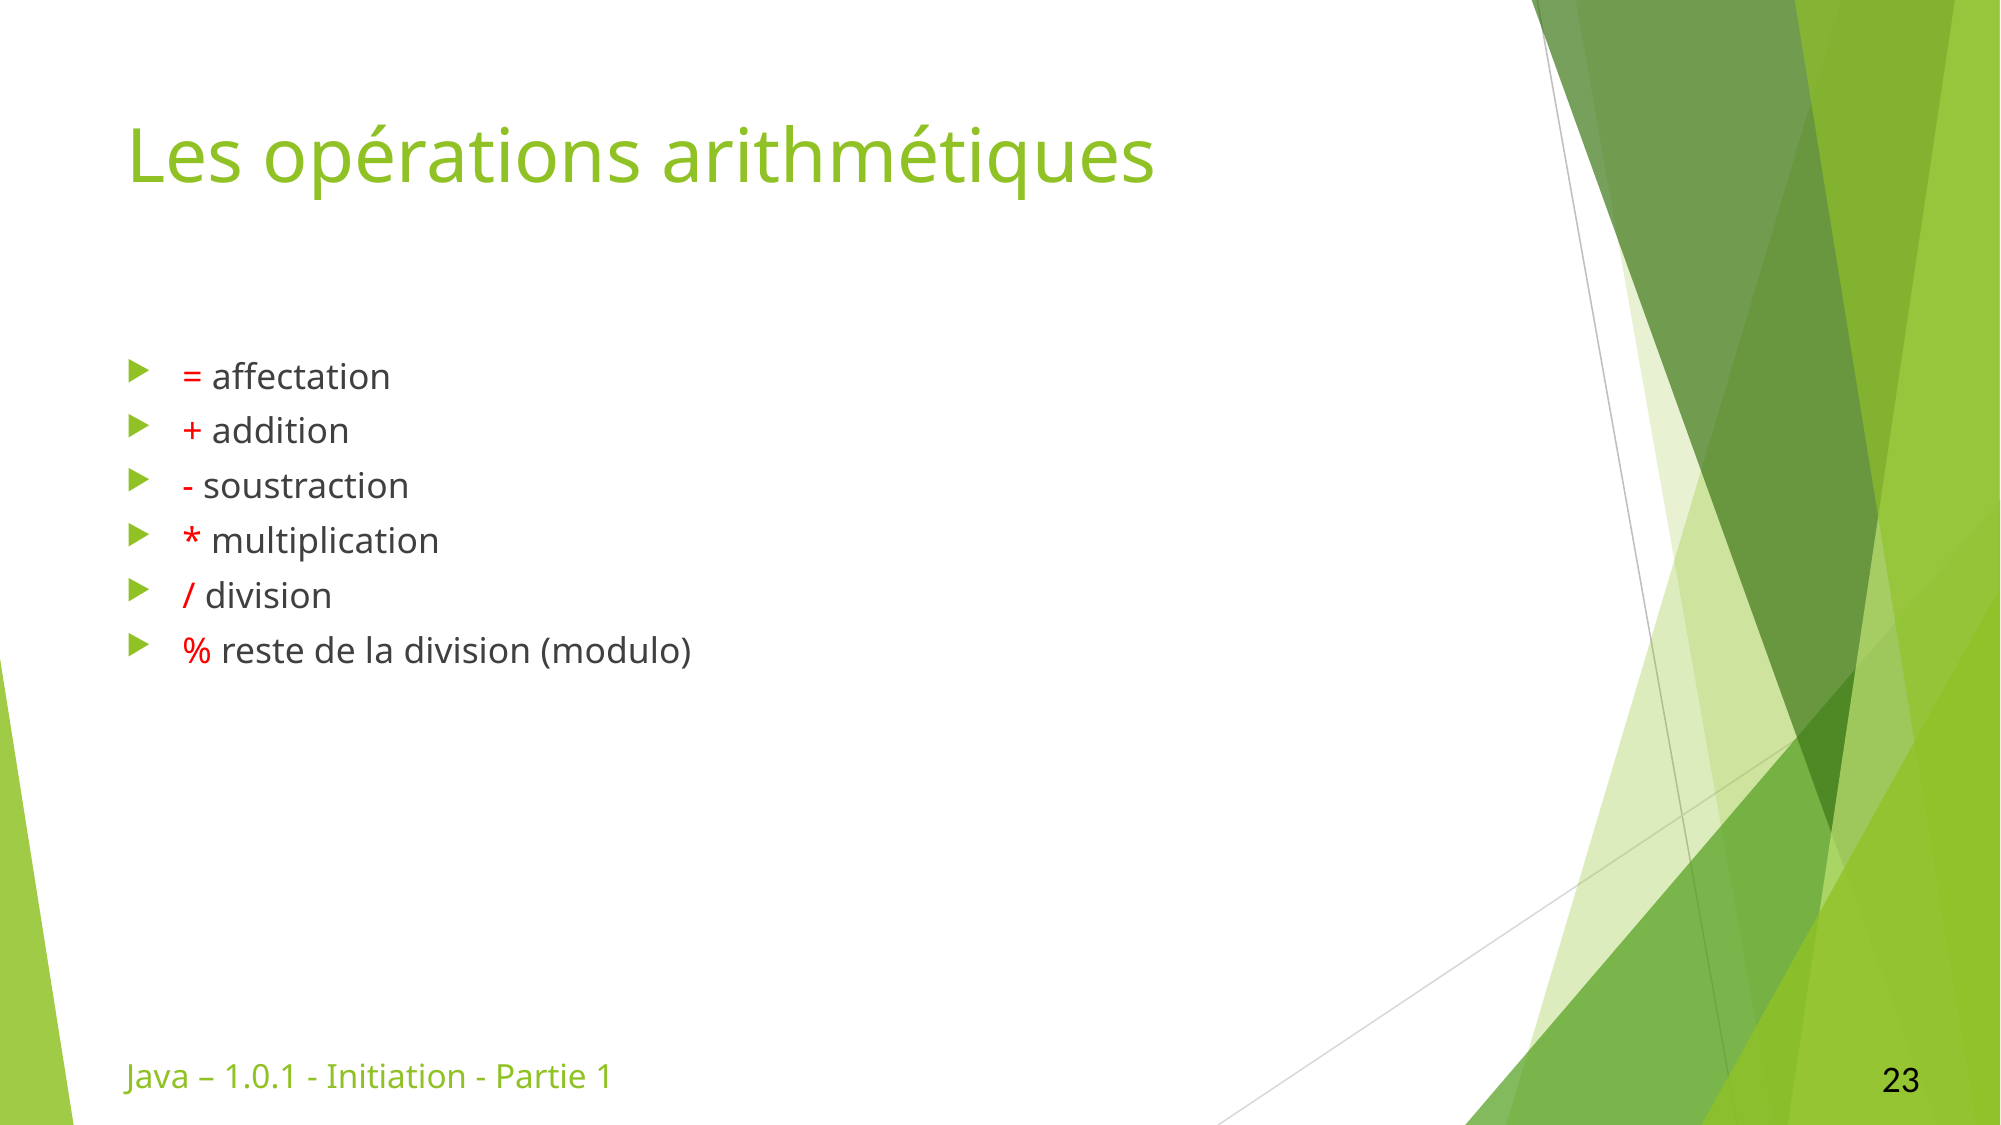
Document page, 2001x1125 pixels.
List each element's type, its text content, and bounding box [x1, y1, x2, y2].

text_box Java – 1.0.1 - Initiation - Partie 1 [111, 1047, 1094, 1109]
text_box [1866, 1047, 1979, 1108]
title Les opérations arithmétiques [111, 99, 1522, 317]
list = affectation + addition - soustraction * multiplication / division % reste de la division (modulo) [111, 354, 1522, 992]
